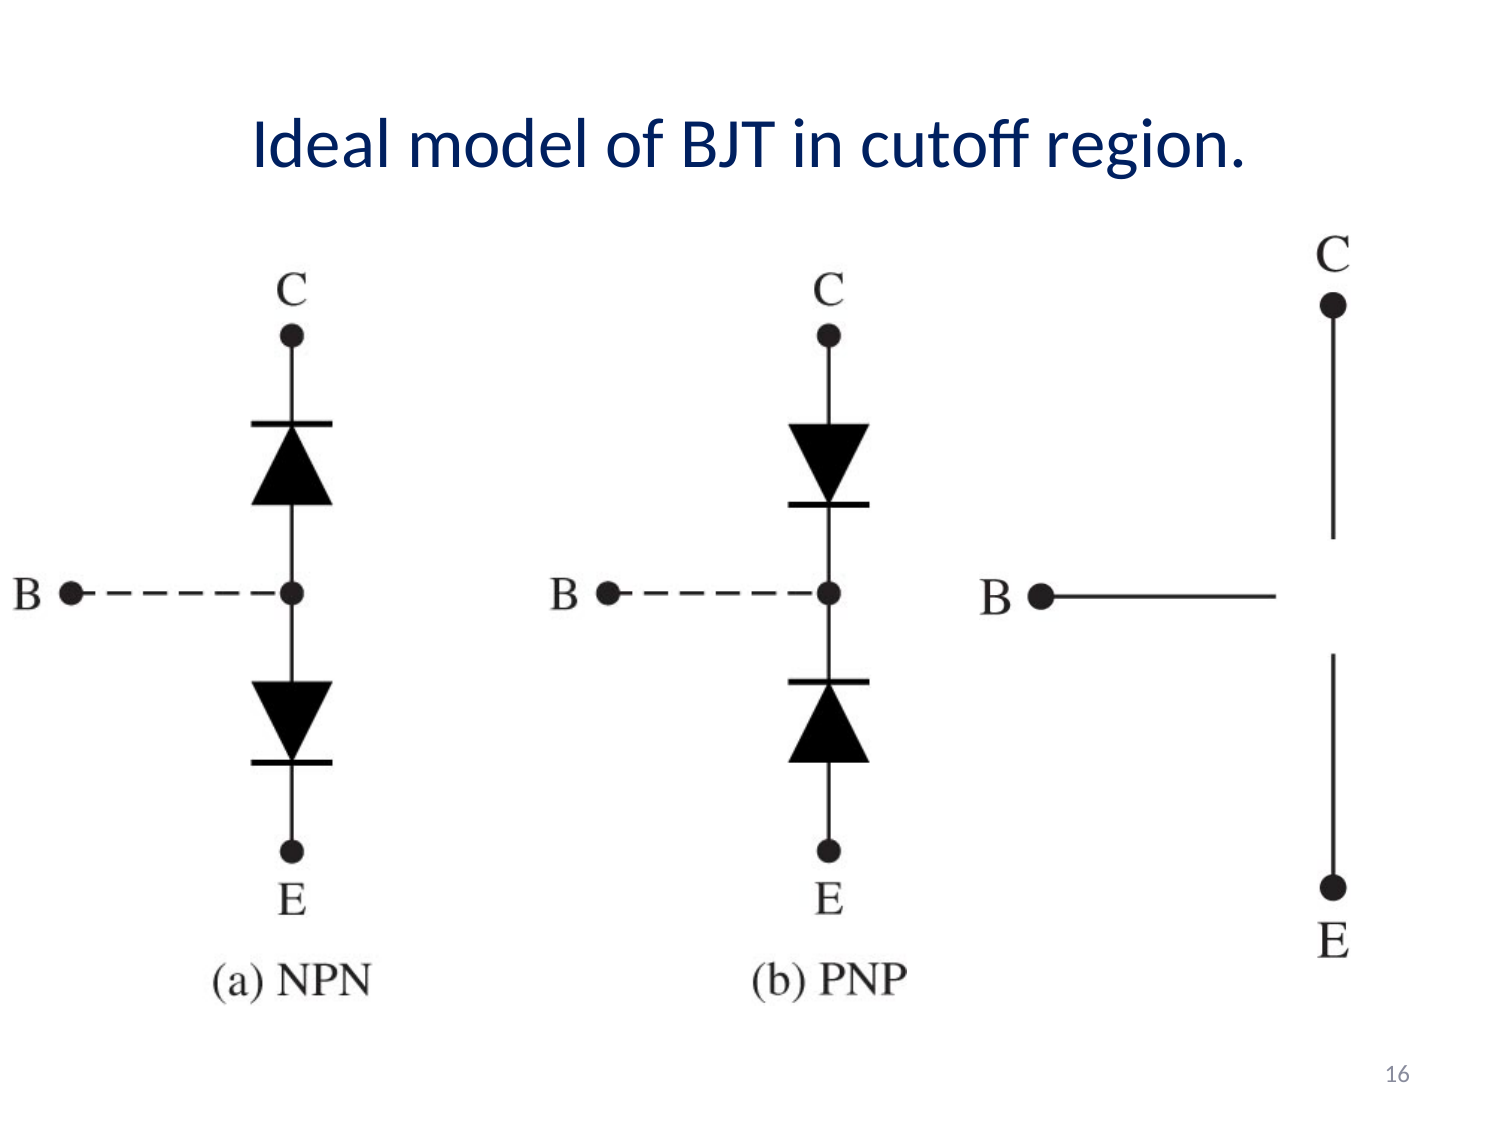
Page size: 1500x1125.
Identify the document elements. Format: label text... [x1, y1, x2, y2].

title Ideal model of BJT in cutoff region. [75, 45, 1426, 233]
text_box <number> [1074, 1042, 1426, 1103]
picture [979, 224, 1351, 969]
picture [12, 262, 907, 1006]
